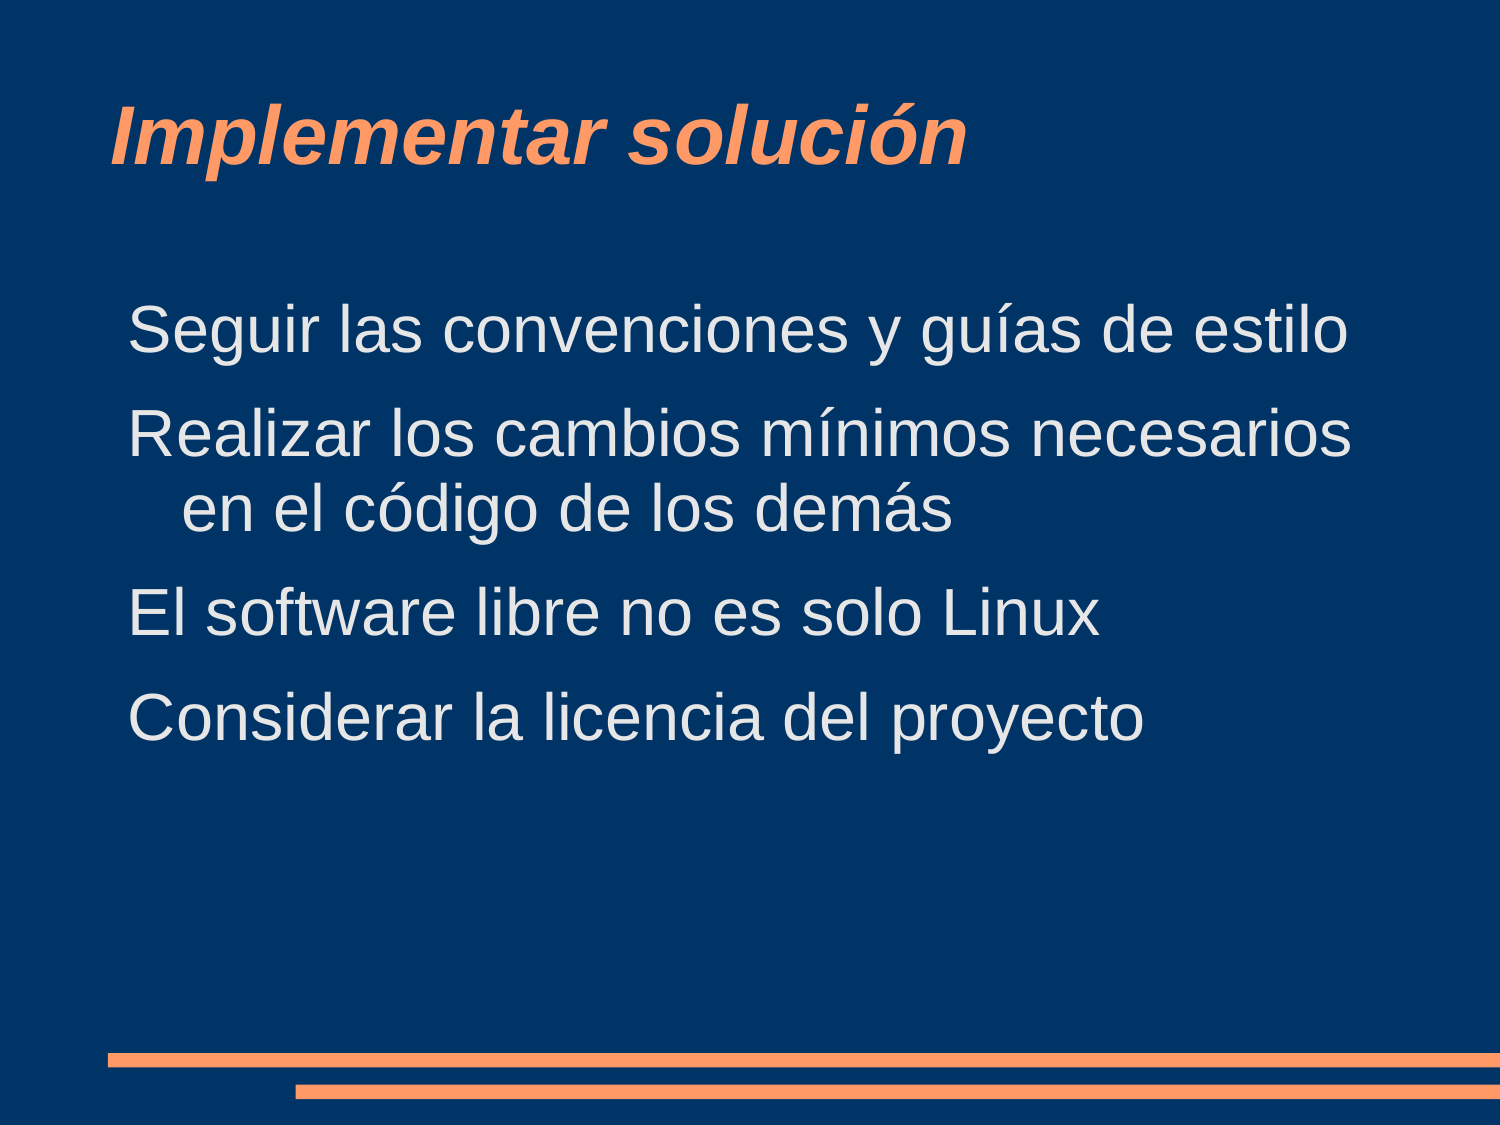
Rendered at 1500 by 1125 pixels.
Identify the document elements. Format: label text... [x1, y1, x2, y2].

title Implementar solución [110, 41, 1392, 230]
list Seguir las convenciones y guías de estilo Realizar los cambios mínimos necesarios en el código de los demás El software libre no es solo Linux Considerar la licencia del proyecto [110, 292, 1416, 1027]
